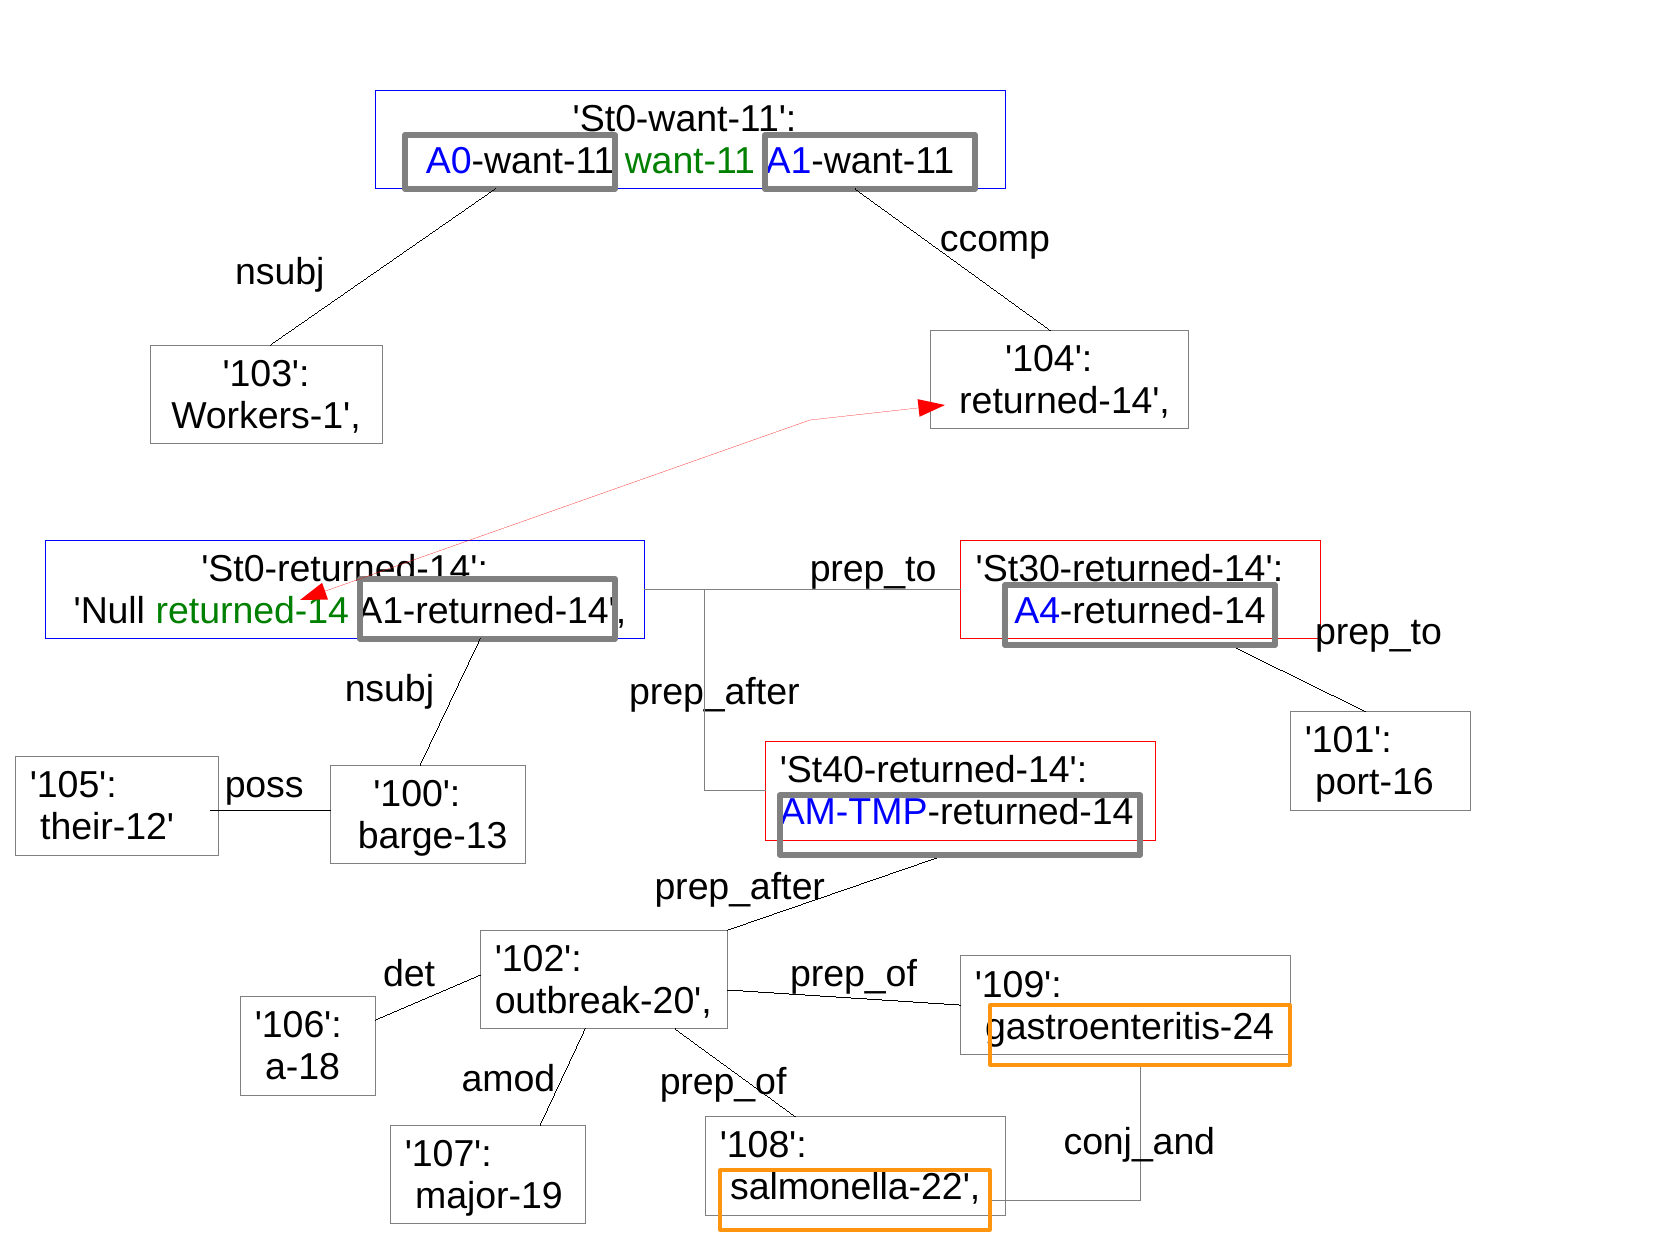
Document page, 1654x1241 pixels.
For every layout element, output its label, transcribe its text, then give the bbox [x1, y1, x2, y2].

text_box prep_of [765, 945, 932, 1002]
text_box [990, 1005, 1291, 1066]
text_box poss [210, 756, 319, 810]
text_box '109': gastroenteritis-24 [960, 955, 1291, 1055]
text_box '102': outbreak-20', [480, 930, 728, 1029]
text_box [1005, 585, 1276, 646]
text_box prep_after [603, 663, 704, 721]
text_box ccomp [925, 210, 1066, 267]
text_box prep_after [639, 858, 841, 916]
text_box det [368, 945, 451, 1002]
text_box amod [446, 1050, 571, 1107]
text_box '105': their-12' [15, 756, 219, 856]
text_box '107': major-19 [390, 1125, 586, 1224]
text_box 'St0-returned-14': 'Null returned-14 A1-returned-14', [366, 540, 645, 639]
text_box '108': salmonella-22', [705, 1116, 1006, 1216]
text_box '101': port-16 [1290, 711, 1471, 811]
text_box prep_to [1290, 603, 1457, 661]
text_box [720, 1170, 991, 1231]
text_box [780, 795, 1141, 856]
text_box 'St0-returned-14': 'Null returned-14 A1-returned-14', [45, 540, 466, 639]
text_box 'St0-want-11': A0-want-11 want-11 A1-want-11 [375, 90, 1006, 189]
text_box 'St40-returned-14': AM-TMP-returned-14 [765, 741, 1156, 841]
text_box '106': a-18 [240, 996, 376, 1096]
text_box 'St30-returned-14': A4-returned-14 [960, 540, 1321, 639]
text_box prep_after [705, 663, 826, 721]
text_box '100': barge-13 [330, 765, 526, 864]
text_box '103': Workers-1', [150, 345, 383, 444]
text_box [360, 578, 616, 639]
text_box [765, 134, 976, 189]
text_box nsubj [330, 660, 449, 717]
text_box prep_to [795, 540, 952, 589]
text_box prep_of [645, 1053, 802, 1111]
text_box [405, 134, 616, 189]
text_box nsubj [210, 243, 350, 300]
text_box poss [210, 811, 319, 817]
text_box conj_and [1048, 1113, 1231, 1171]
text_box '104': returned-14', [930, 330, 1189, 429]
text_box prep_to [795, 590, 952, 597]
